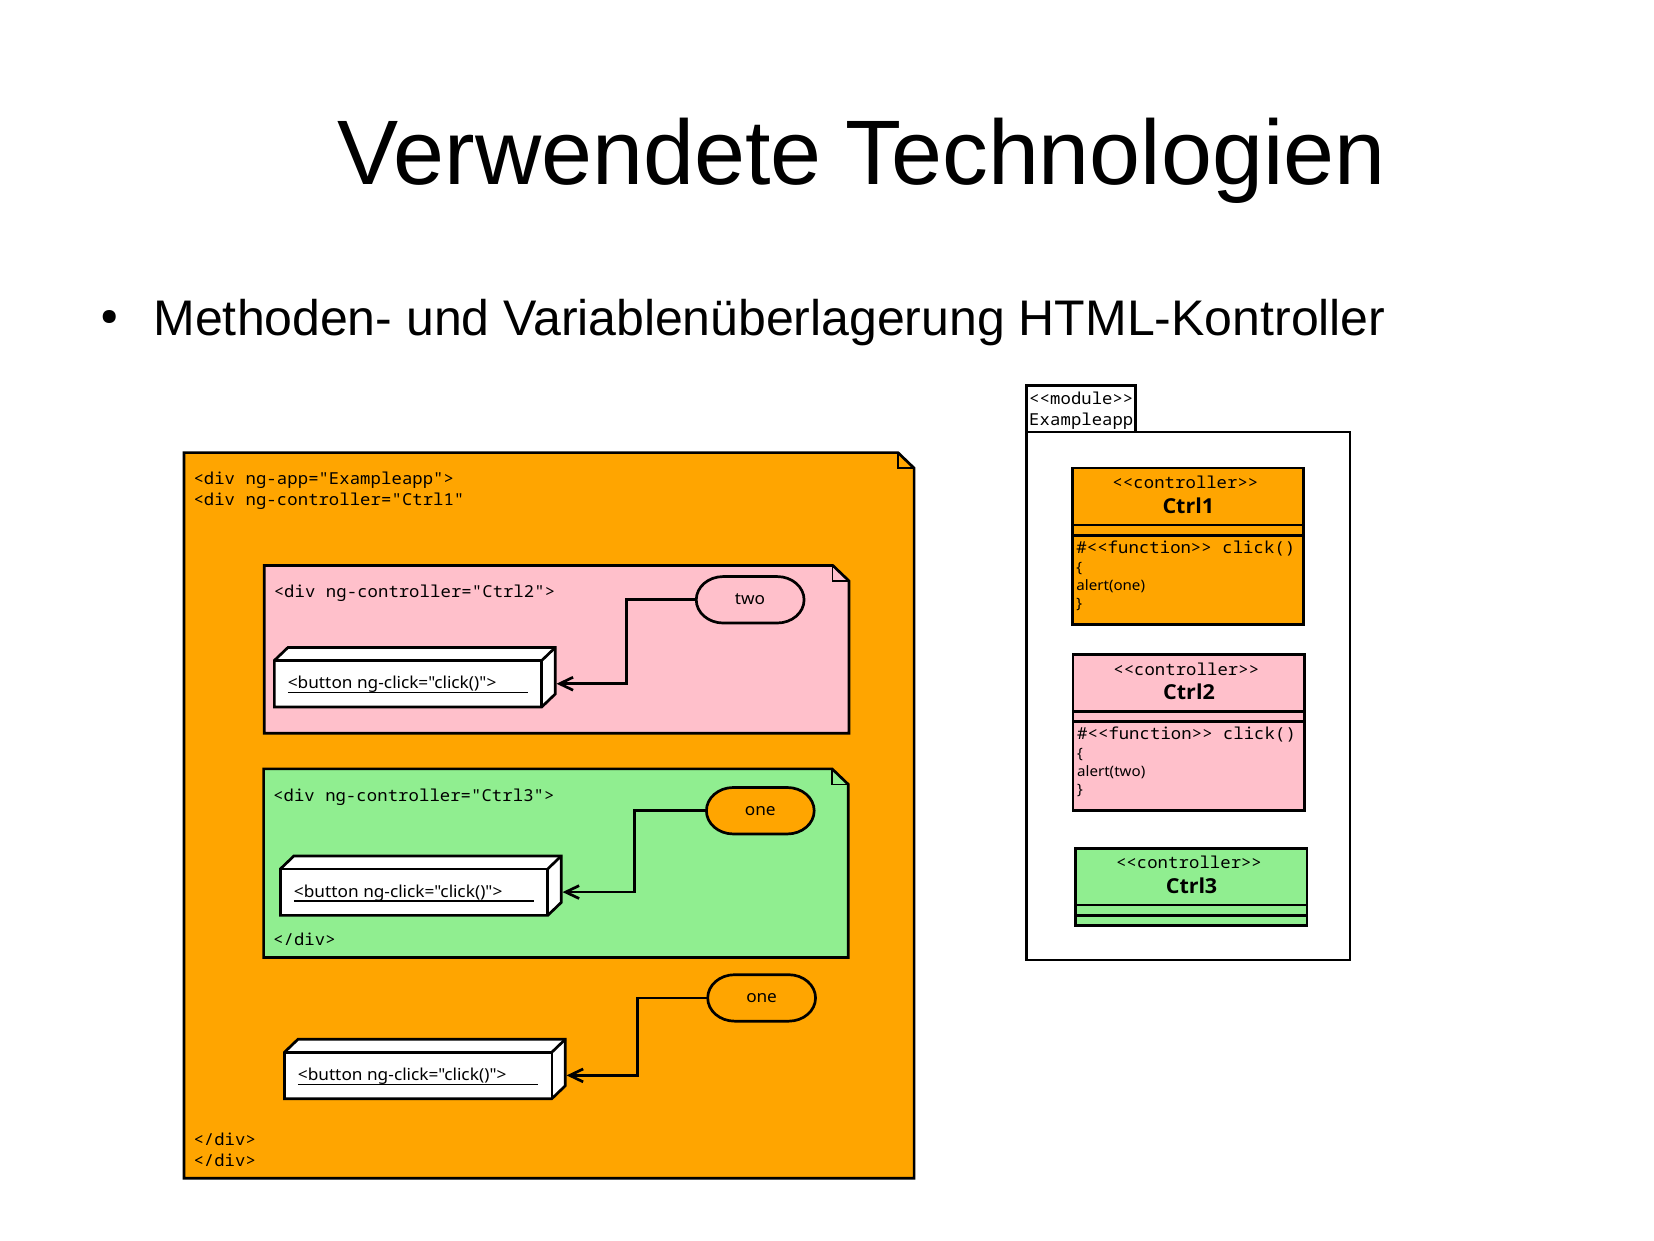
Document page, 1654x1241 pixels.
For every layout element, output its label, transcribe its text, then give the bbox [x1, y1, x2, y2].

title Verwendete Technologien [82, 49, 1571, 257]
picture [177, 383, 1359, 1182]
list Methoden- und Variablenüberlagerung HTML-Kontroller [82, 290, 1571, 1010]
